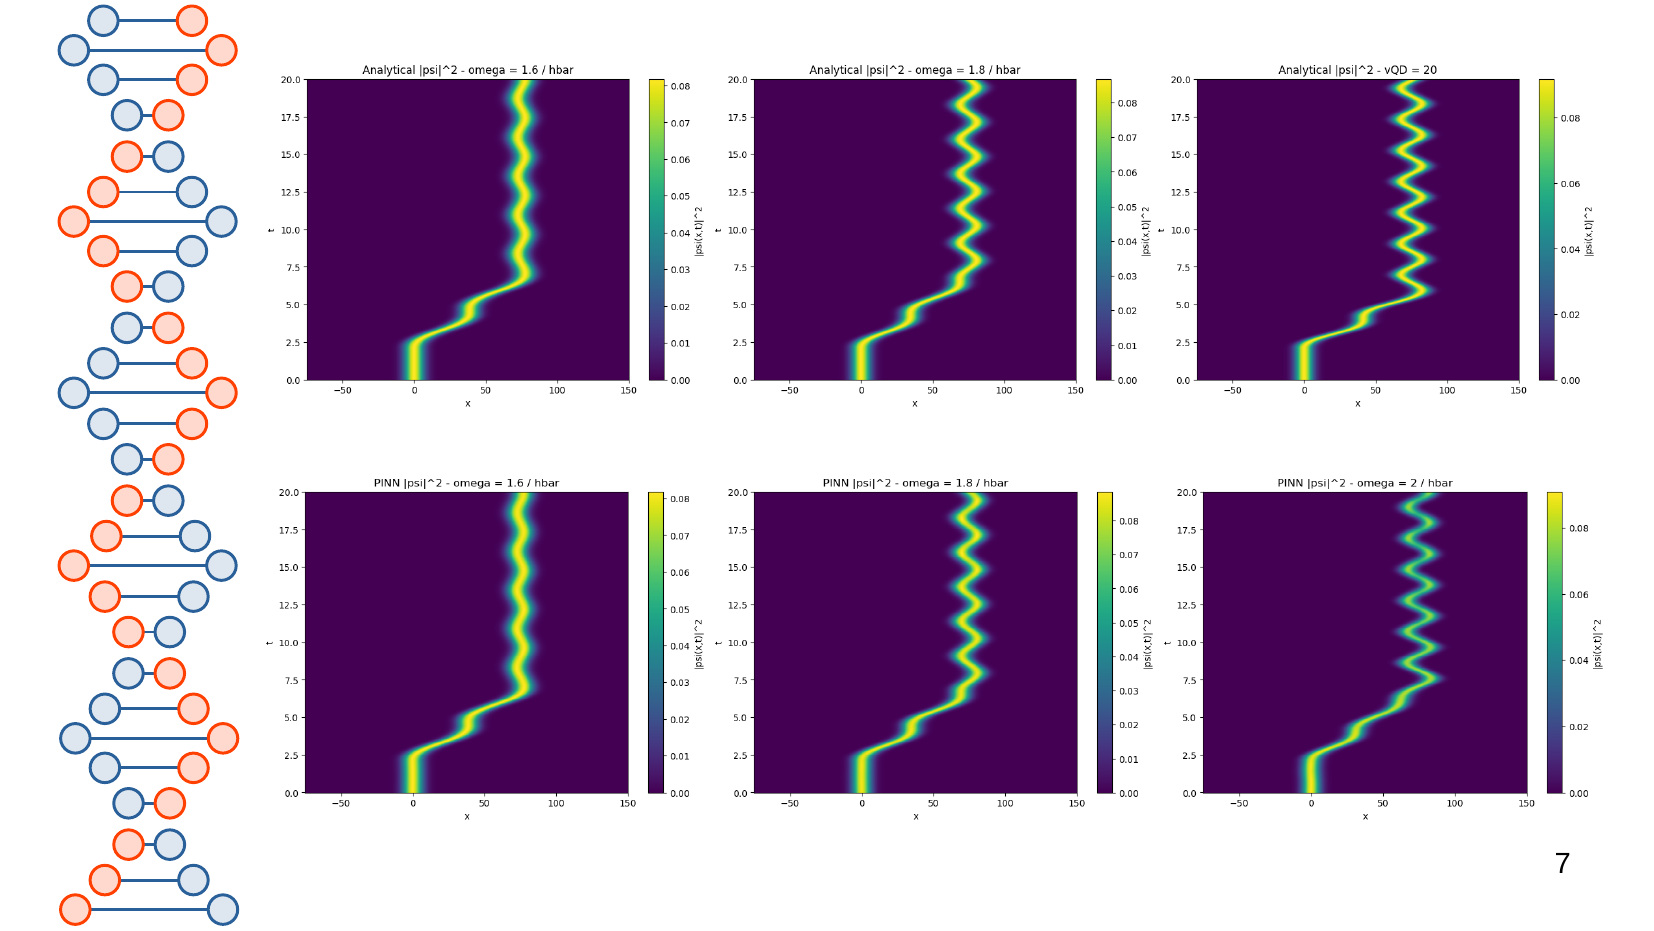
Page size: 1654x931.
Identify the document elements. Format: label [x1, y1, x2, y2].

picture [261, 58, 1599, 414]
picture [259, 472, 1608, 827]
